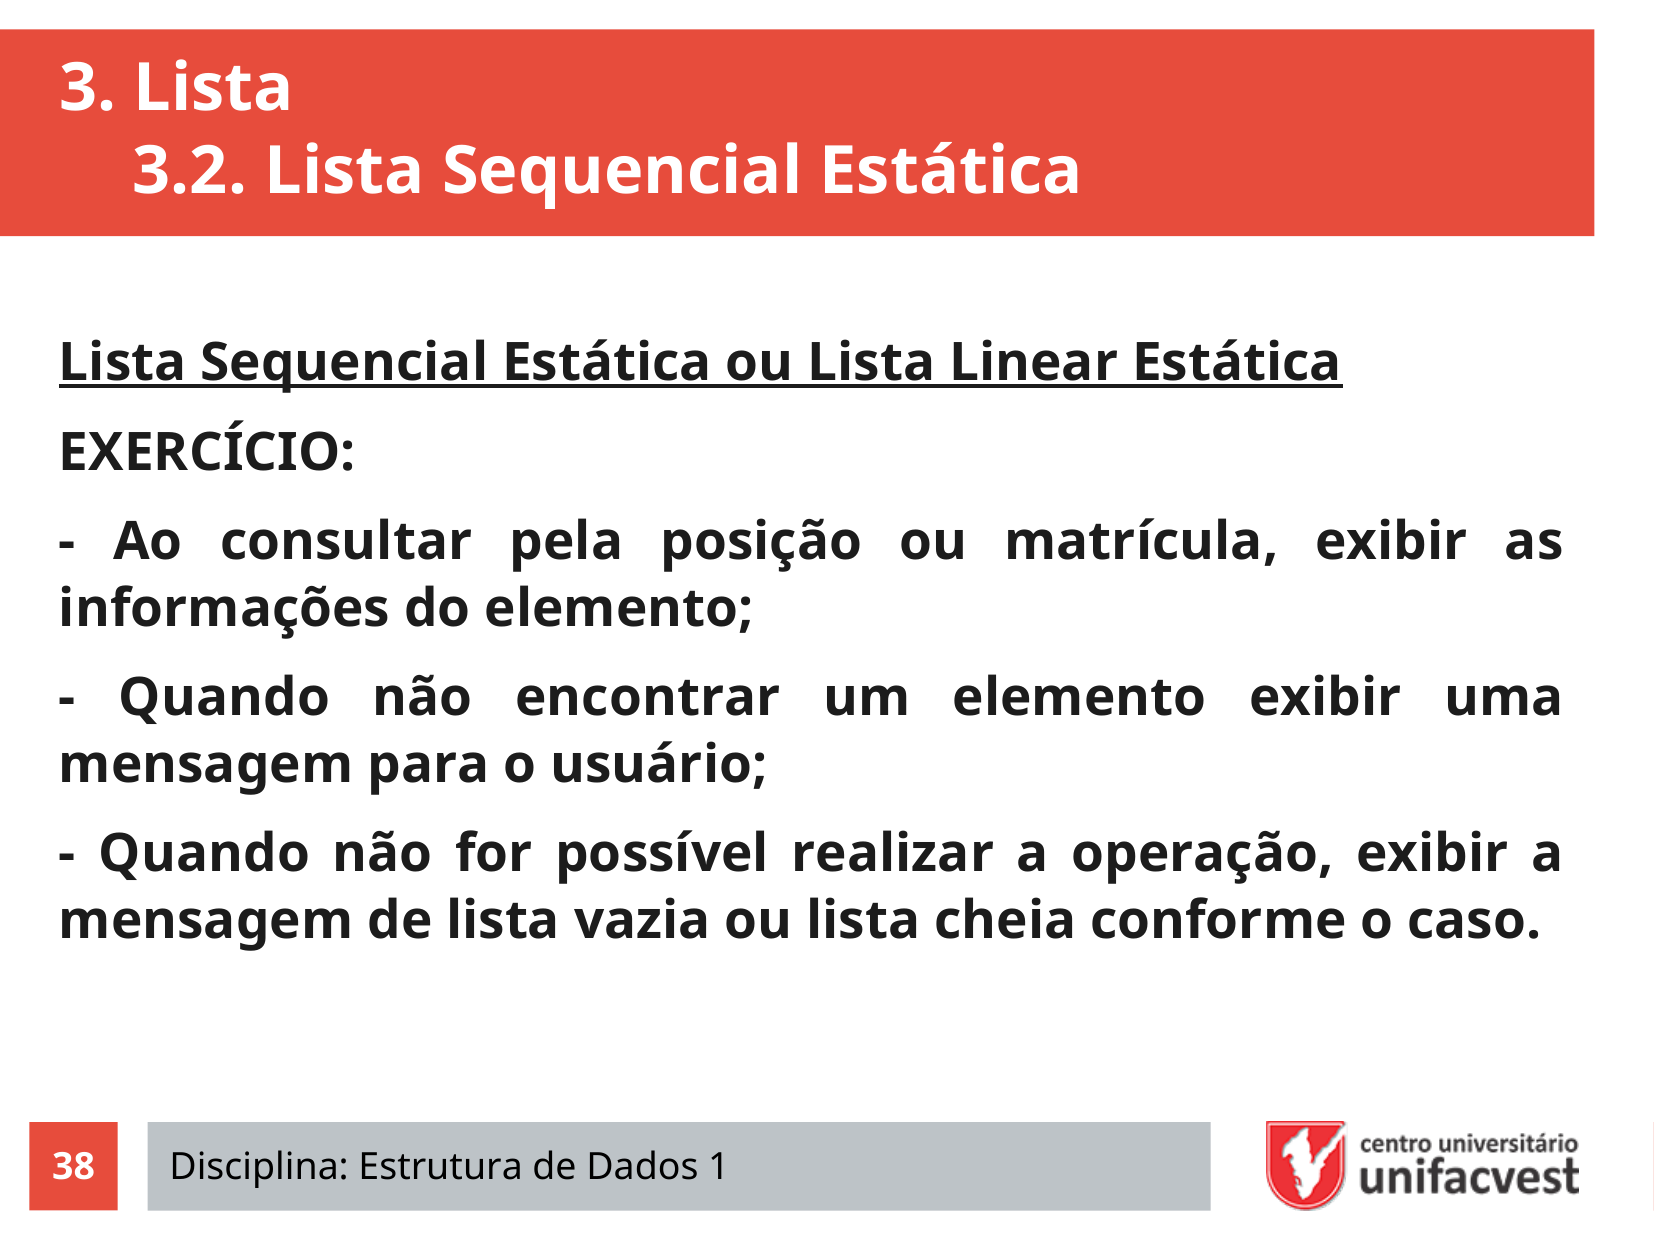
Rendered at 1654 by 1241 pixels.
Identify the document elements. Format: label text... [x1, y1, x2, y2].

text_box [1238, 1120, 1654, 1212]
text_box Disciplina: Estrutura de Dados 1 [154, 1132, 1205, 1196]
title 3. Lista 3.2. Lista Sequencial Estática [59, 59, 1595, 207]
list Lista Sequencial Estática ou Lista Linear Estática EXERCÍCIO: - Ao consultar pela posição ou matrícula, exibir as informações do elemento; - Quando não encontrar um elemento exibir uma mensagem para o usuário; - Quando não for possível realizar a operação, exibir a mensagem de lista vazia ou lista cheia conforme o caso. [59, 324, 1566, 1093]
picture [1266, 1121, 1579, 1211]
